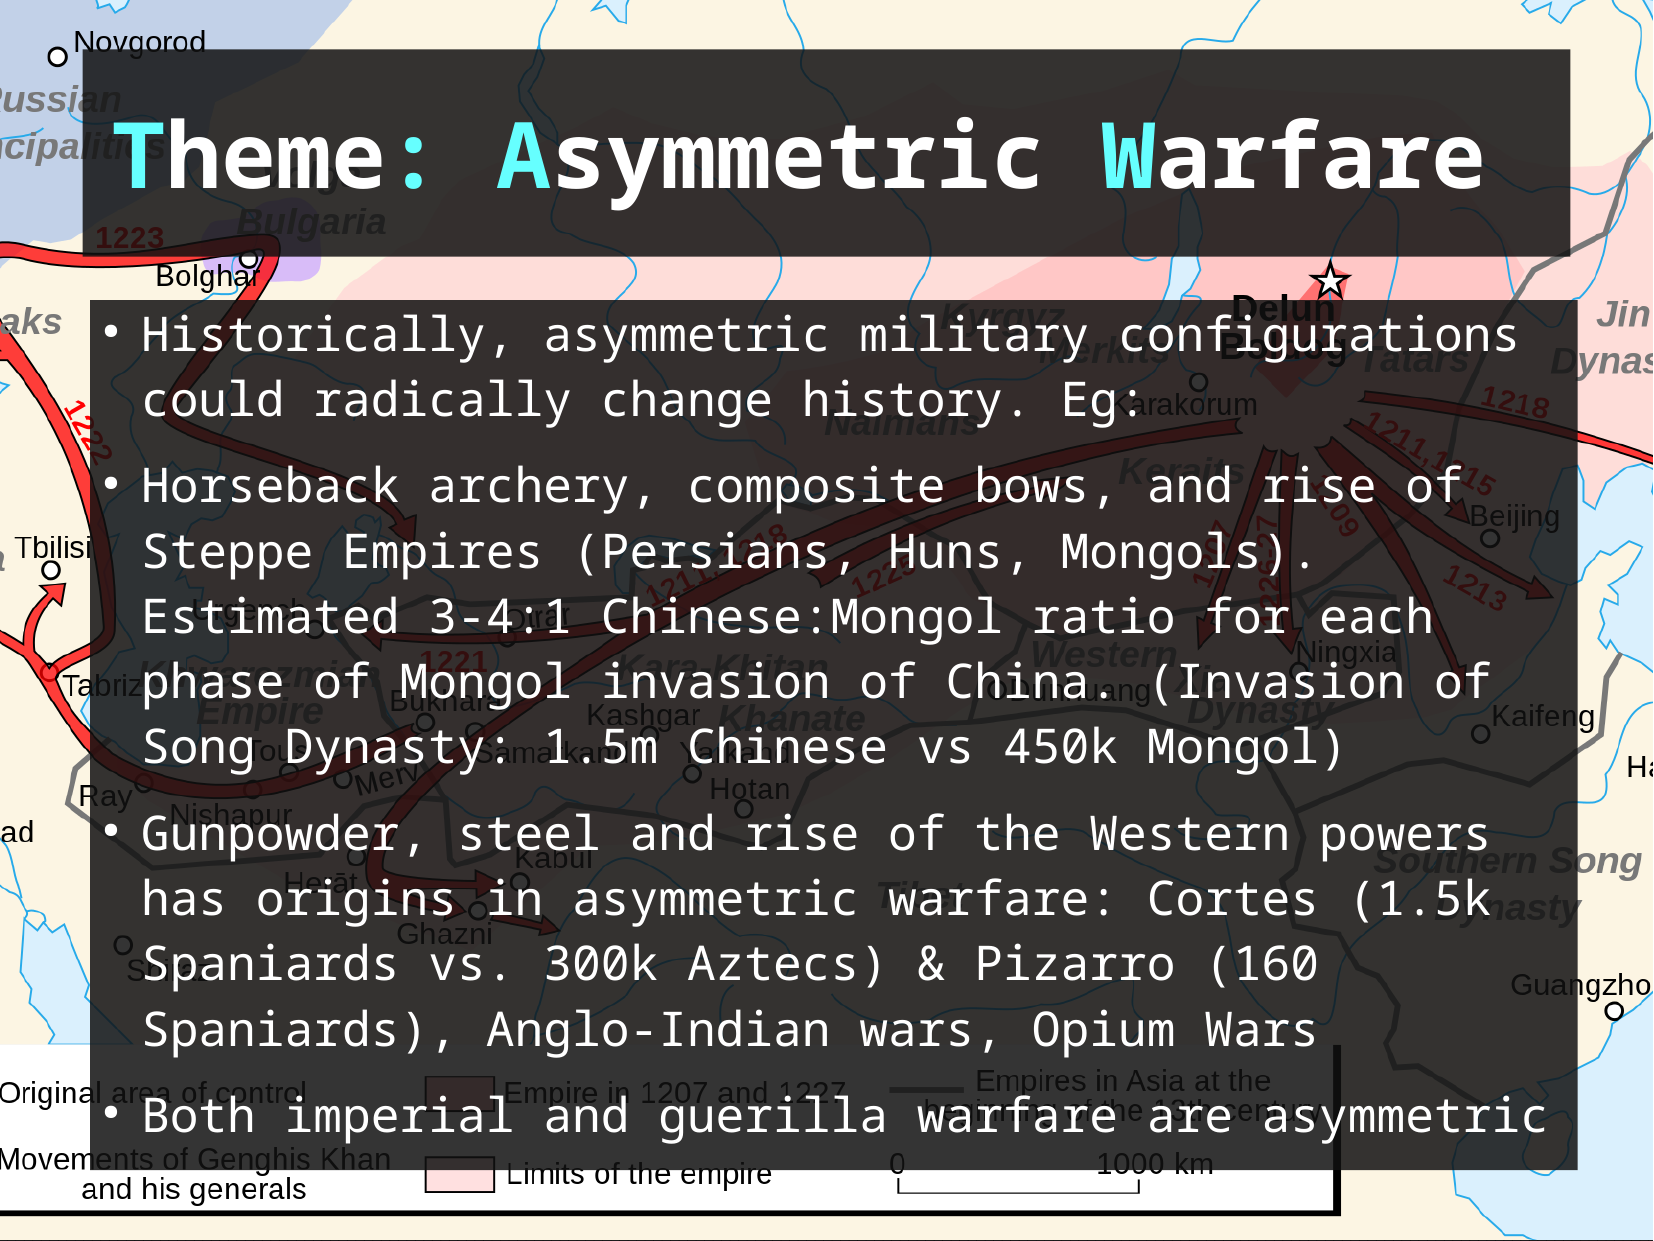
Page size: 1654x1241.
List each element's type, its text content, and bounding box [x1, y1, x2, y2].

picture [0, 0, 1653, 1240]
title Theme: Asymmetric Warfare [82, 49, 1571, 257]
list Historically, asymmetric military configurations could radically change history. Eg: Horseback archery, composite bows, and rise of Steppe Empires (Persians, Huns, Mongols). Estimated 3-4:1 Chinese:Mongol ratio for each phase of Mongol invasion of China. (Invasion of Song Dynasty: 1.5m Chinese vs 450k Mongol) Gunpowder, steel and rise of the Western powers has origins in asymmetric warfare: Cortes (1.5k Spaniards vs. 300k Aztecs) & Pizarro (160 Spaniards), Anglo-Indian wars, Opium Wars Both imperial and guerilla warfare are asymmetric [90, 300, 1578, 1171]
